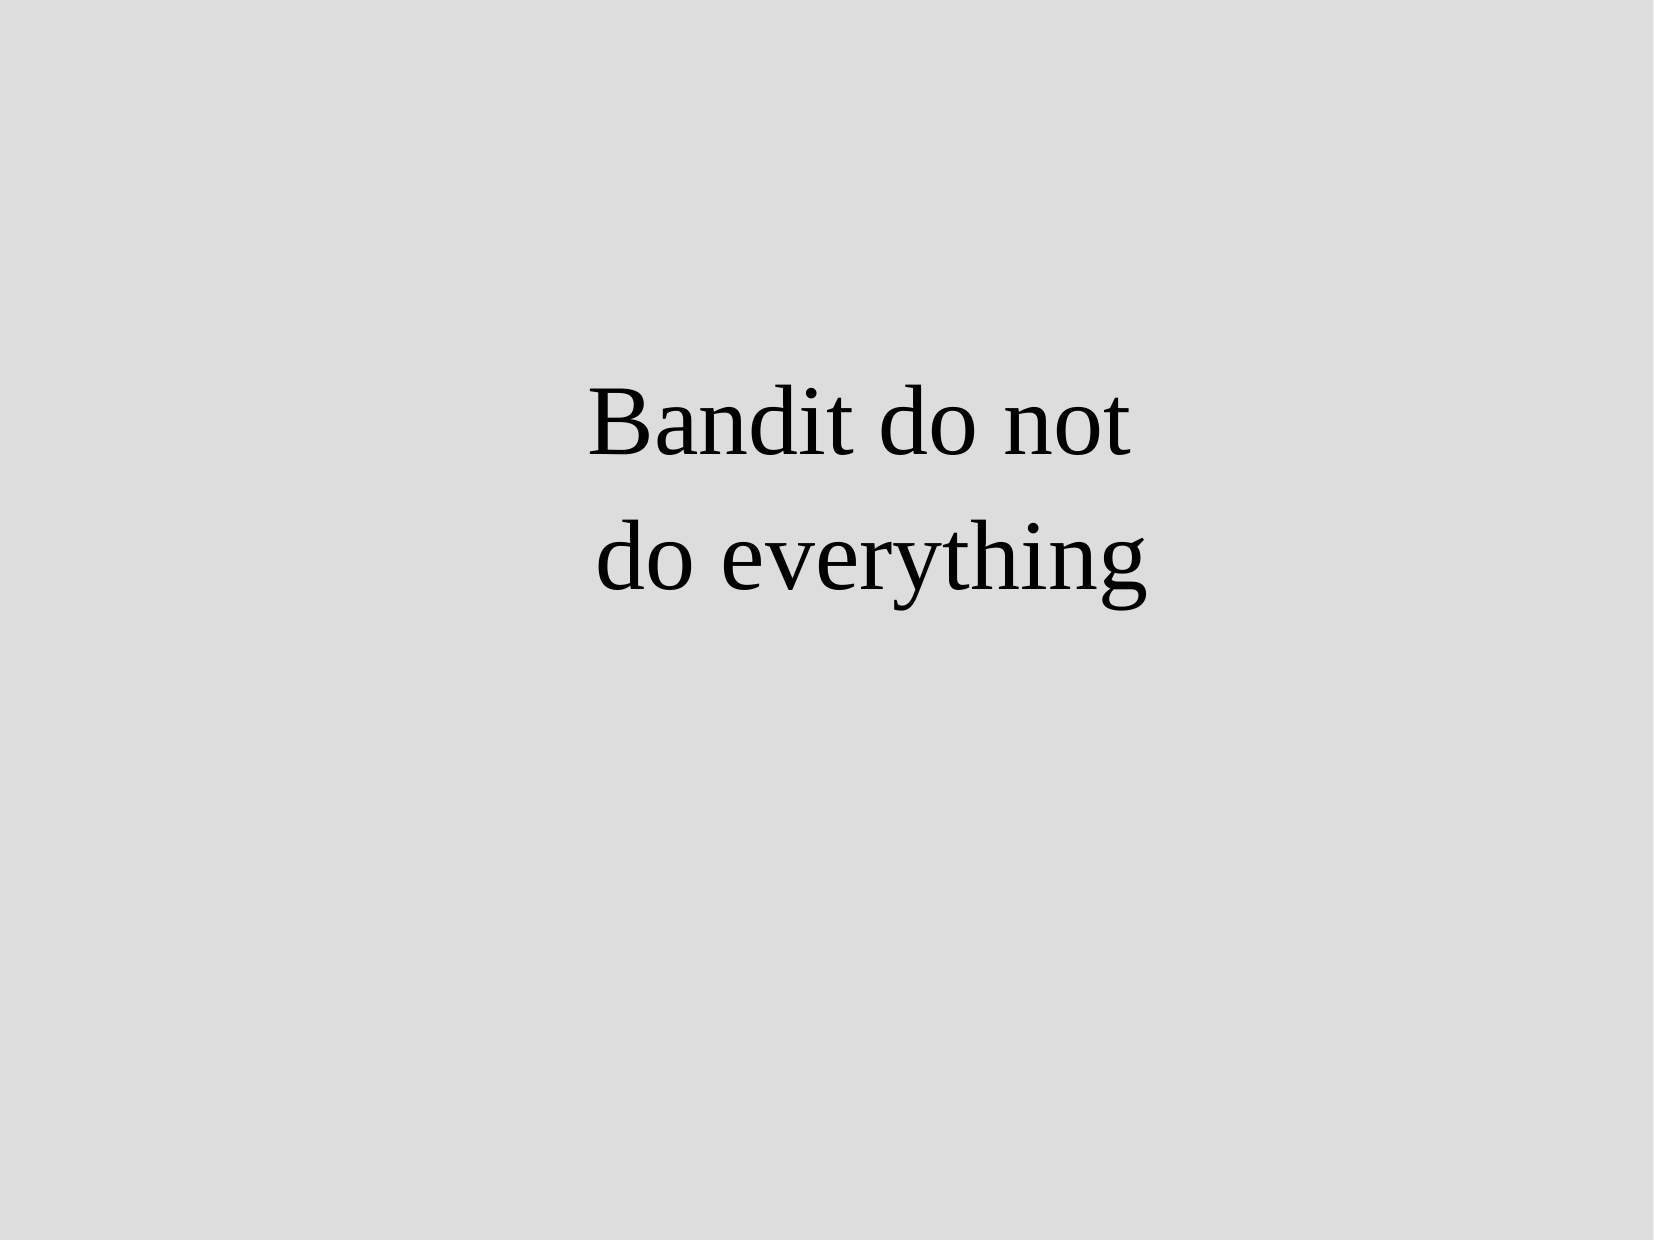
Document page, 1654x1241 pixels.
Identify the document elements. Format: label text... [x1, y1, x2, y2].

text_box Bandit do not do everything [271, 357, 1473, 619]
subtitle [82, 49, 1571, 1010]
